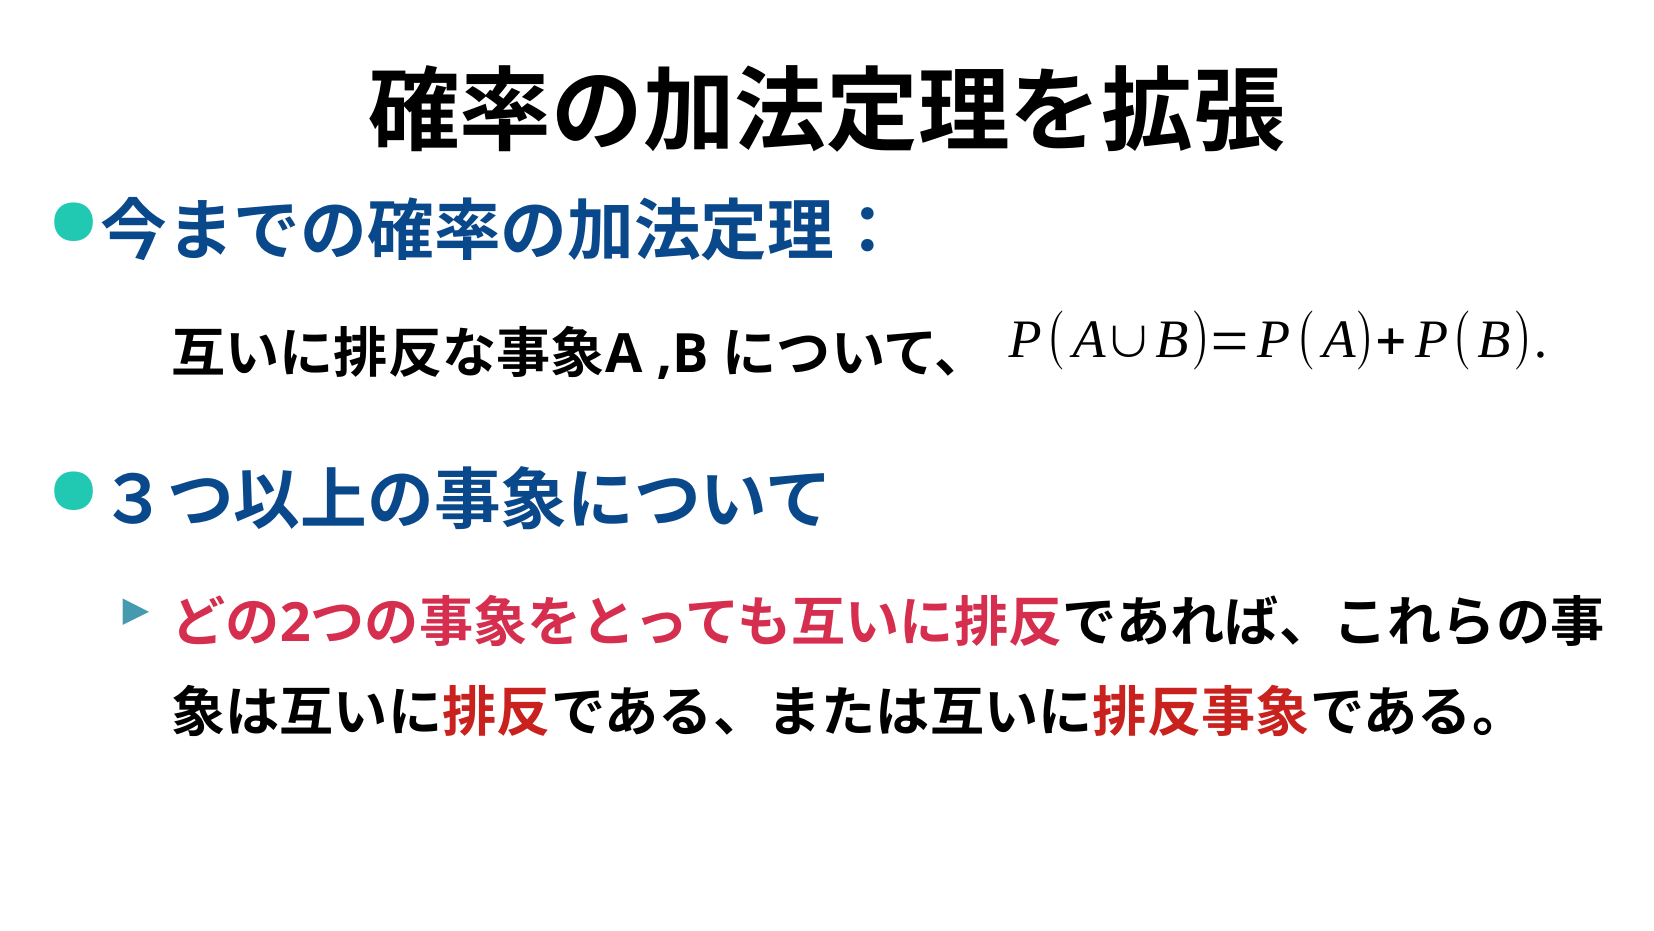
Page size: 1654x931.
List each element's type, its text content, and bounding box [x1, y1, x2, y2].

list 今までの確率の加法定理： 互いに排反な事象A ,B について、 ３つ以上の事象について どの2つの事象をとっても互いに排反であれば、これらの事象は互いに排反である、または互いに排反事象である。 [29, 177, 1625, 916]
chart [1003, 307, 1550, 373]
title 確率の加法定理を拡張 [29, 29, 1625, 177]
